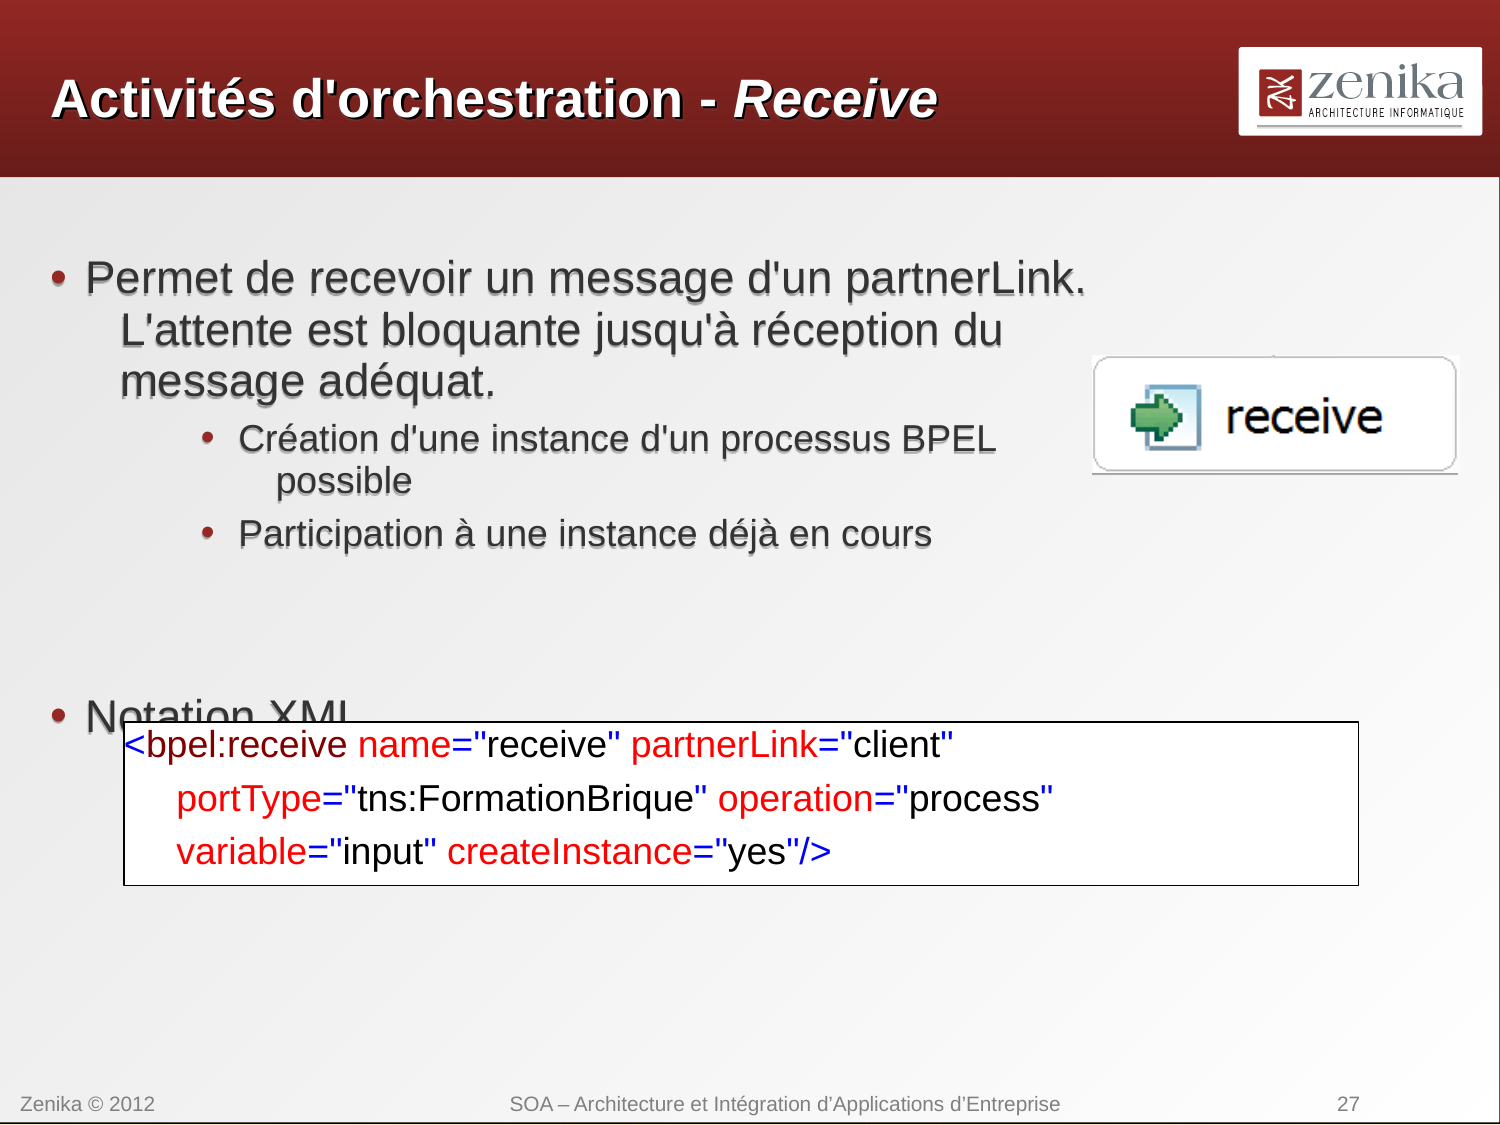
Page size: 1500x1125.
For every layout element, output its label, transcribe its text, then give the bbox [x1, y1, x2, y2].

picture [1092, 355, 1460, 473]
subtitle Permet de recevoir un message d'un partnerLink. L'attente est bloquante jusqu'à réception du message adéquat. Création d'une instance d'un processus BPEL possible Participation à une instance déjà en cours Notation XML [50, 249, 1123, 1079]
text_box <bpel:receive name="receive" partnerLink="client" portType="tns:FormationBrique" operation="process" variable="input" createInstance="yes"/> [123, 721, 1359, 886]
title Activités d'orchestration - Receive [50, 22, 1206, 172]
